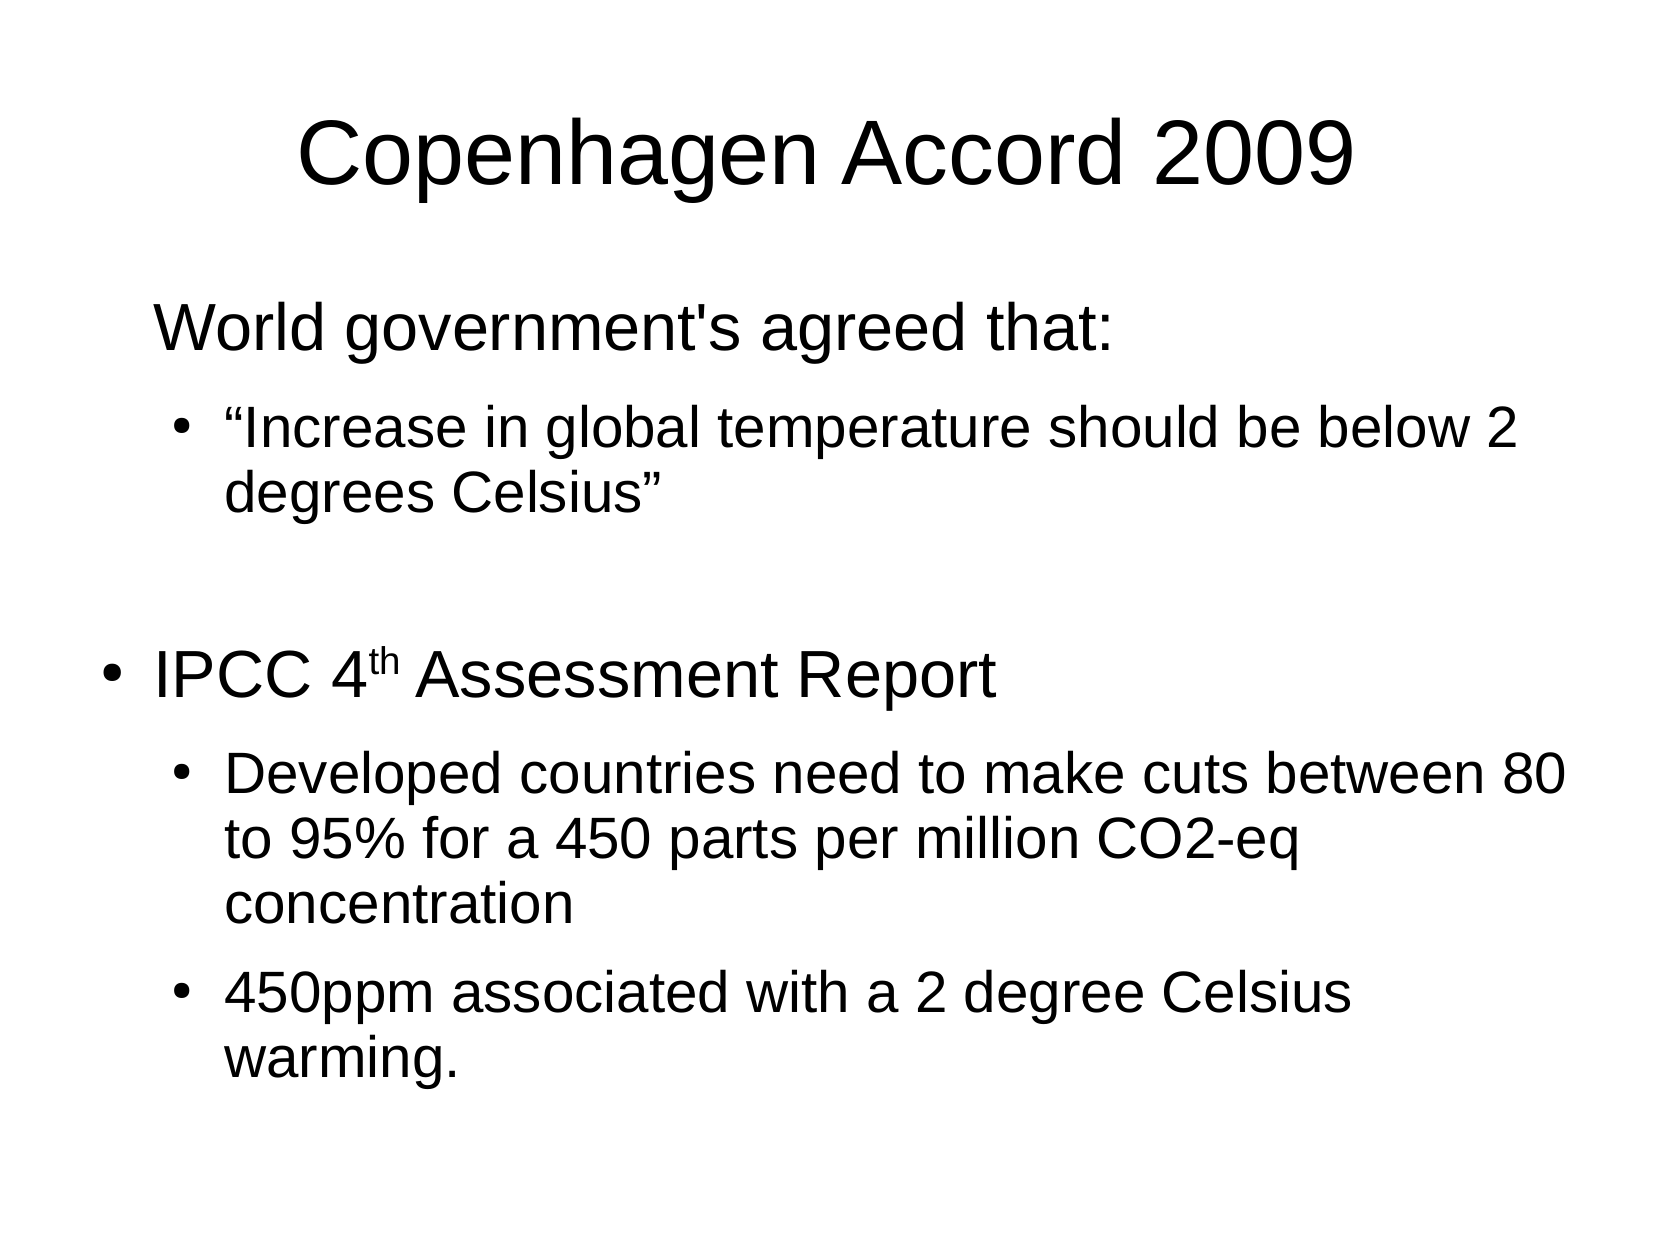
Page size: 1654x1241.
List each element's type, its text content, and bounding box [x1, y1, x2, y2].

title Copenhagen Accord 2009 [82, 49, 1571, 257]
list World government's agreed that: “Increase in global temperature should be below 2 degrees Celsius” IPCC 4th Assessment Report Developed countries need to make cuts between 80 to 95% for a 450 parts per million CO2-eq concentration 450ppm associated with a 2 degree Celsius warming. [82, 290, 1571, 1109]
